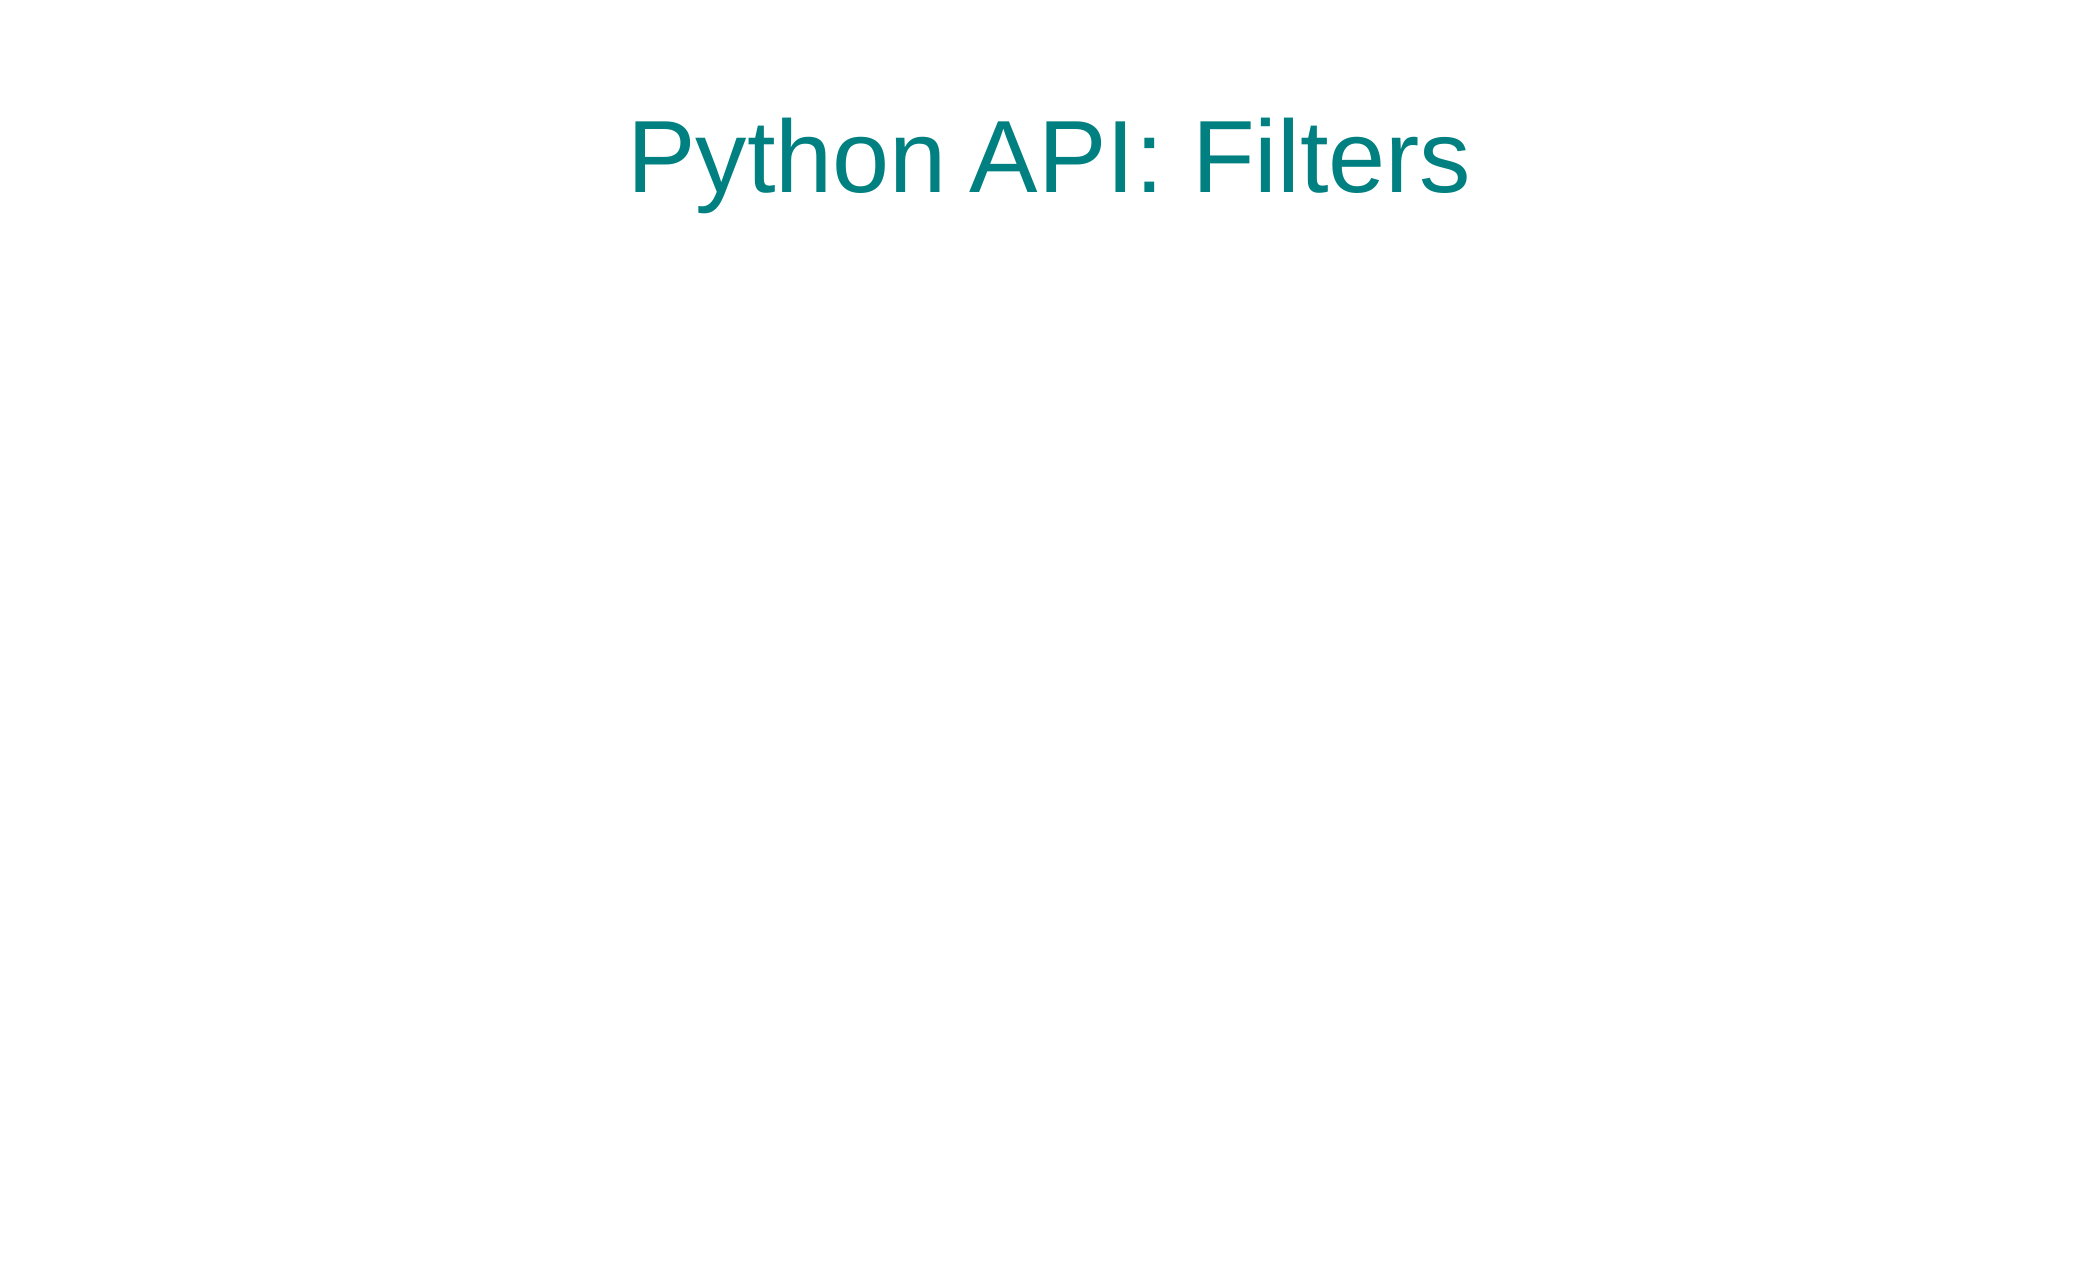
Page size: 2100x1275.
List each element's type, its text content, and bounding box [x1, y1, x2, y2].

title Python API: Filters [105, 50, 1995, 264]
